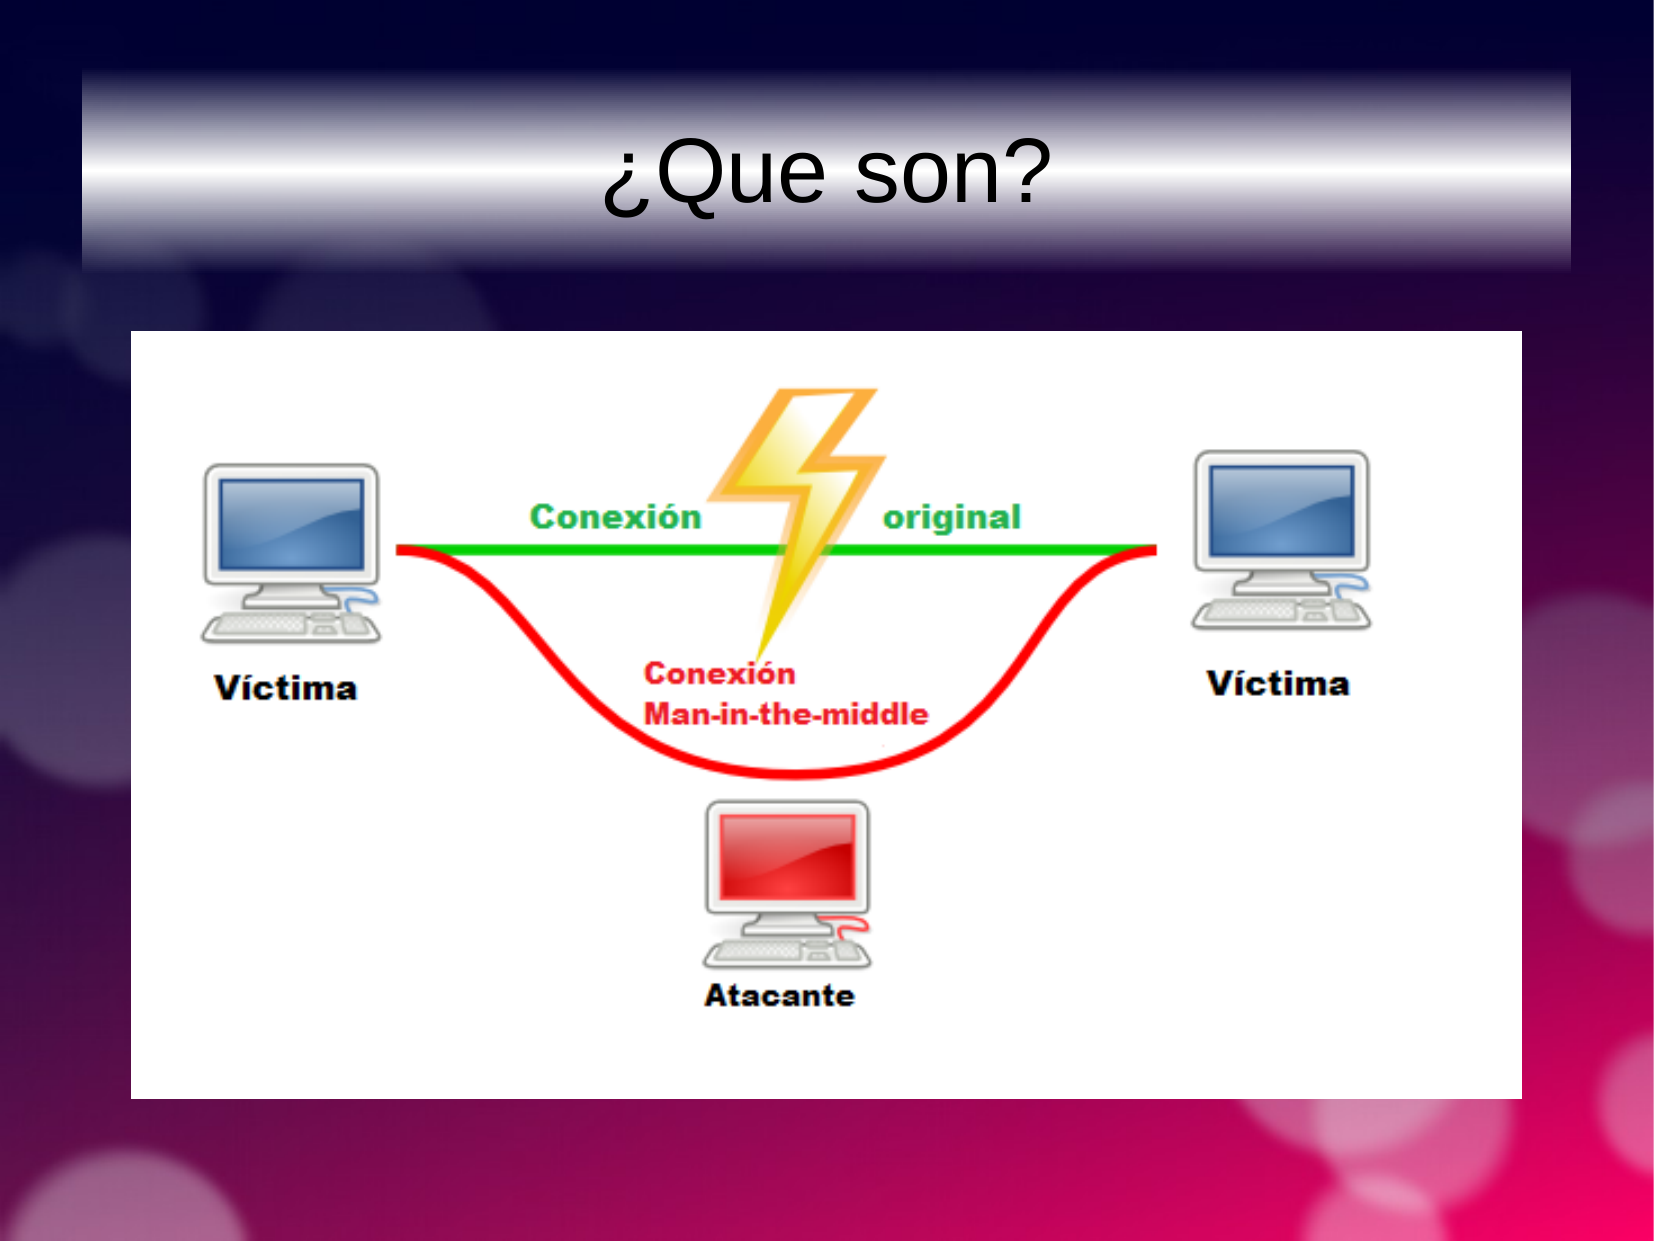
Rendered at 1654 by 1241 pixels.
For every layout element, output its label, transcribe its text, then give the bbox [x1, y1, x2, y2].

picture [0, 0, 1654, 1241]
title ¿Que son? [82, 67, 1571, 275]
